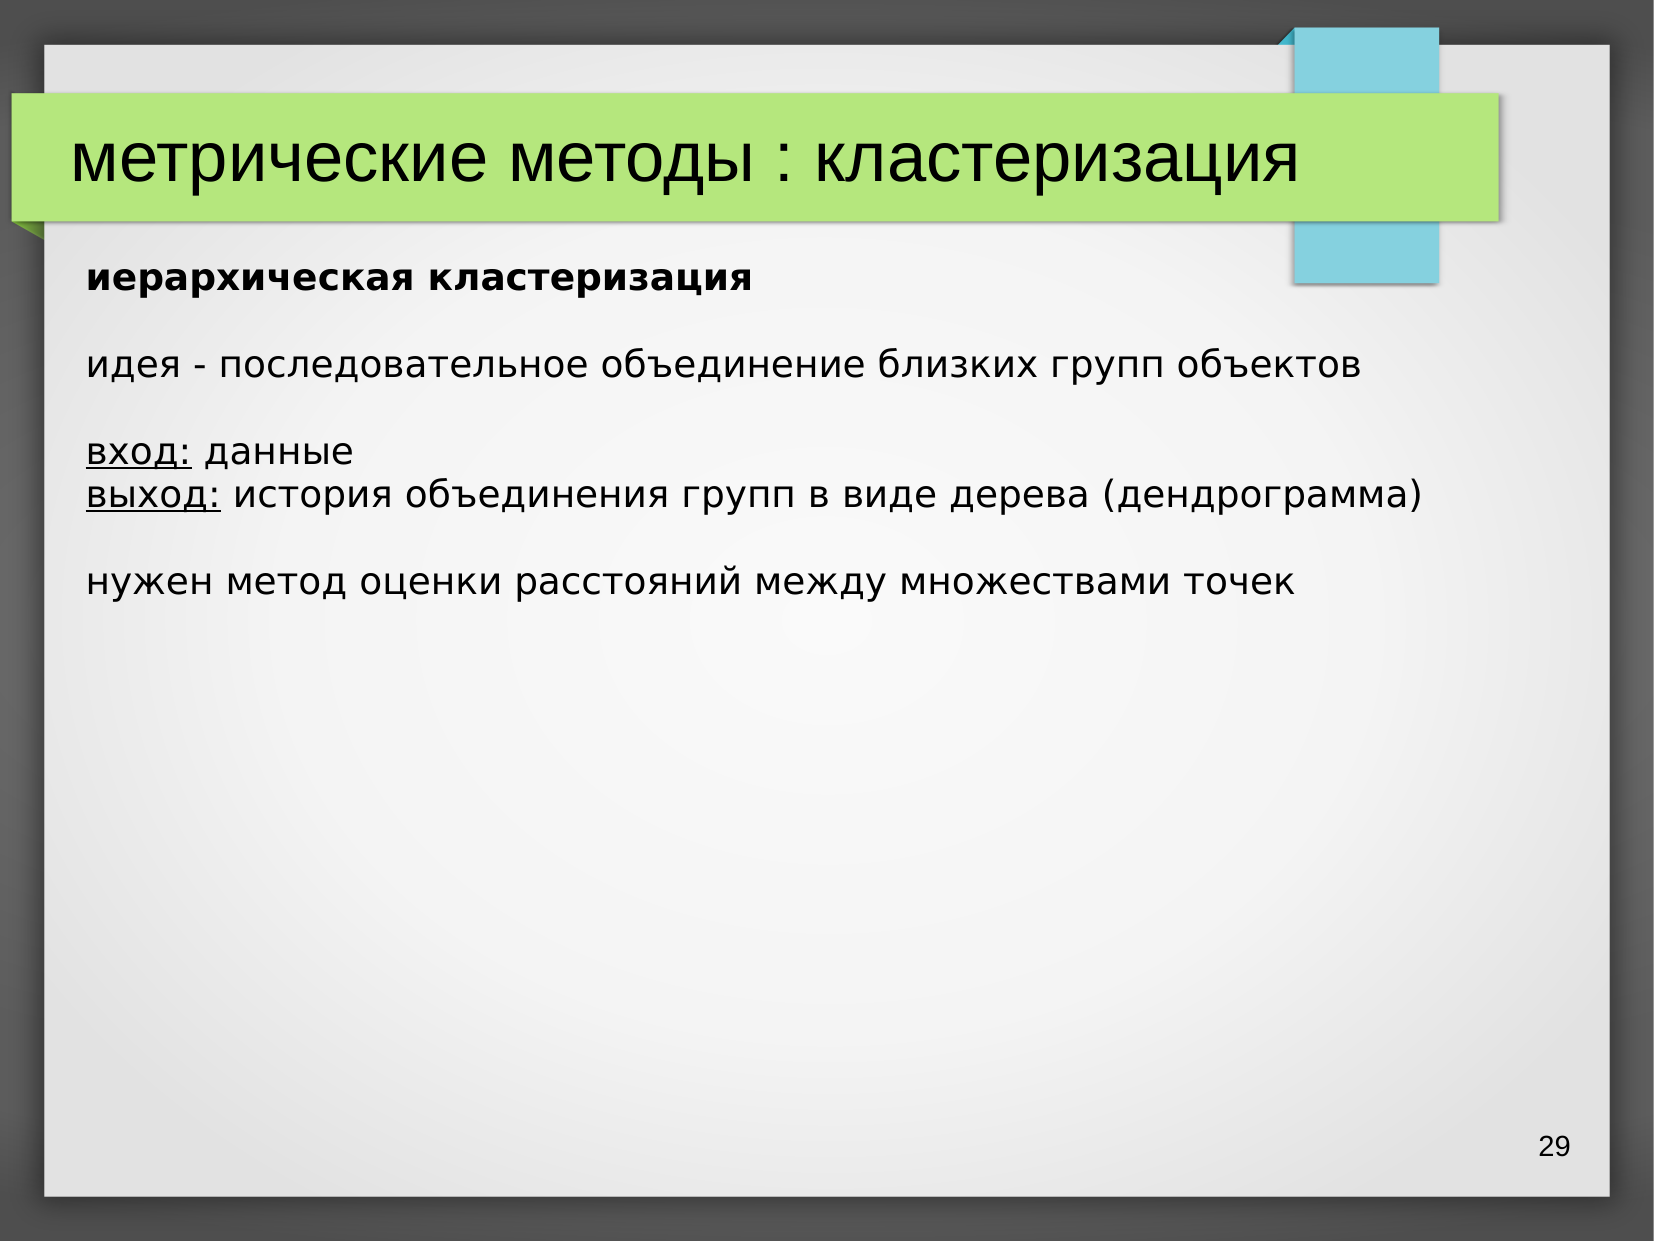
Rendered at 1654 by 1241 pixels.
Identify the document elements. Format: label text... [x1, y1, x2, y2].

picture [0, 0, 1654, 1241]
text_box иерархическая кластеризация идея - последовательное объединение близких групп объектов вход: данные выход: история объединения групп в виде дерева (дендрограмма) нужен метод оценки расстояний между множествами точек [70, 248, 1560, 792]
title метрические методы : кластеризация [70, 117, 1382, 197]
